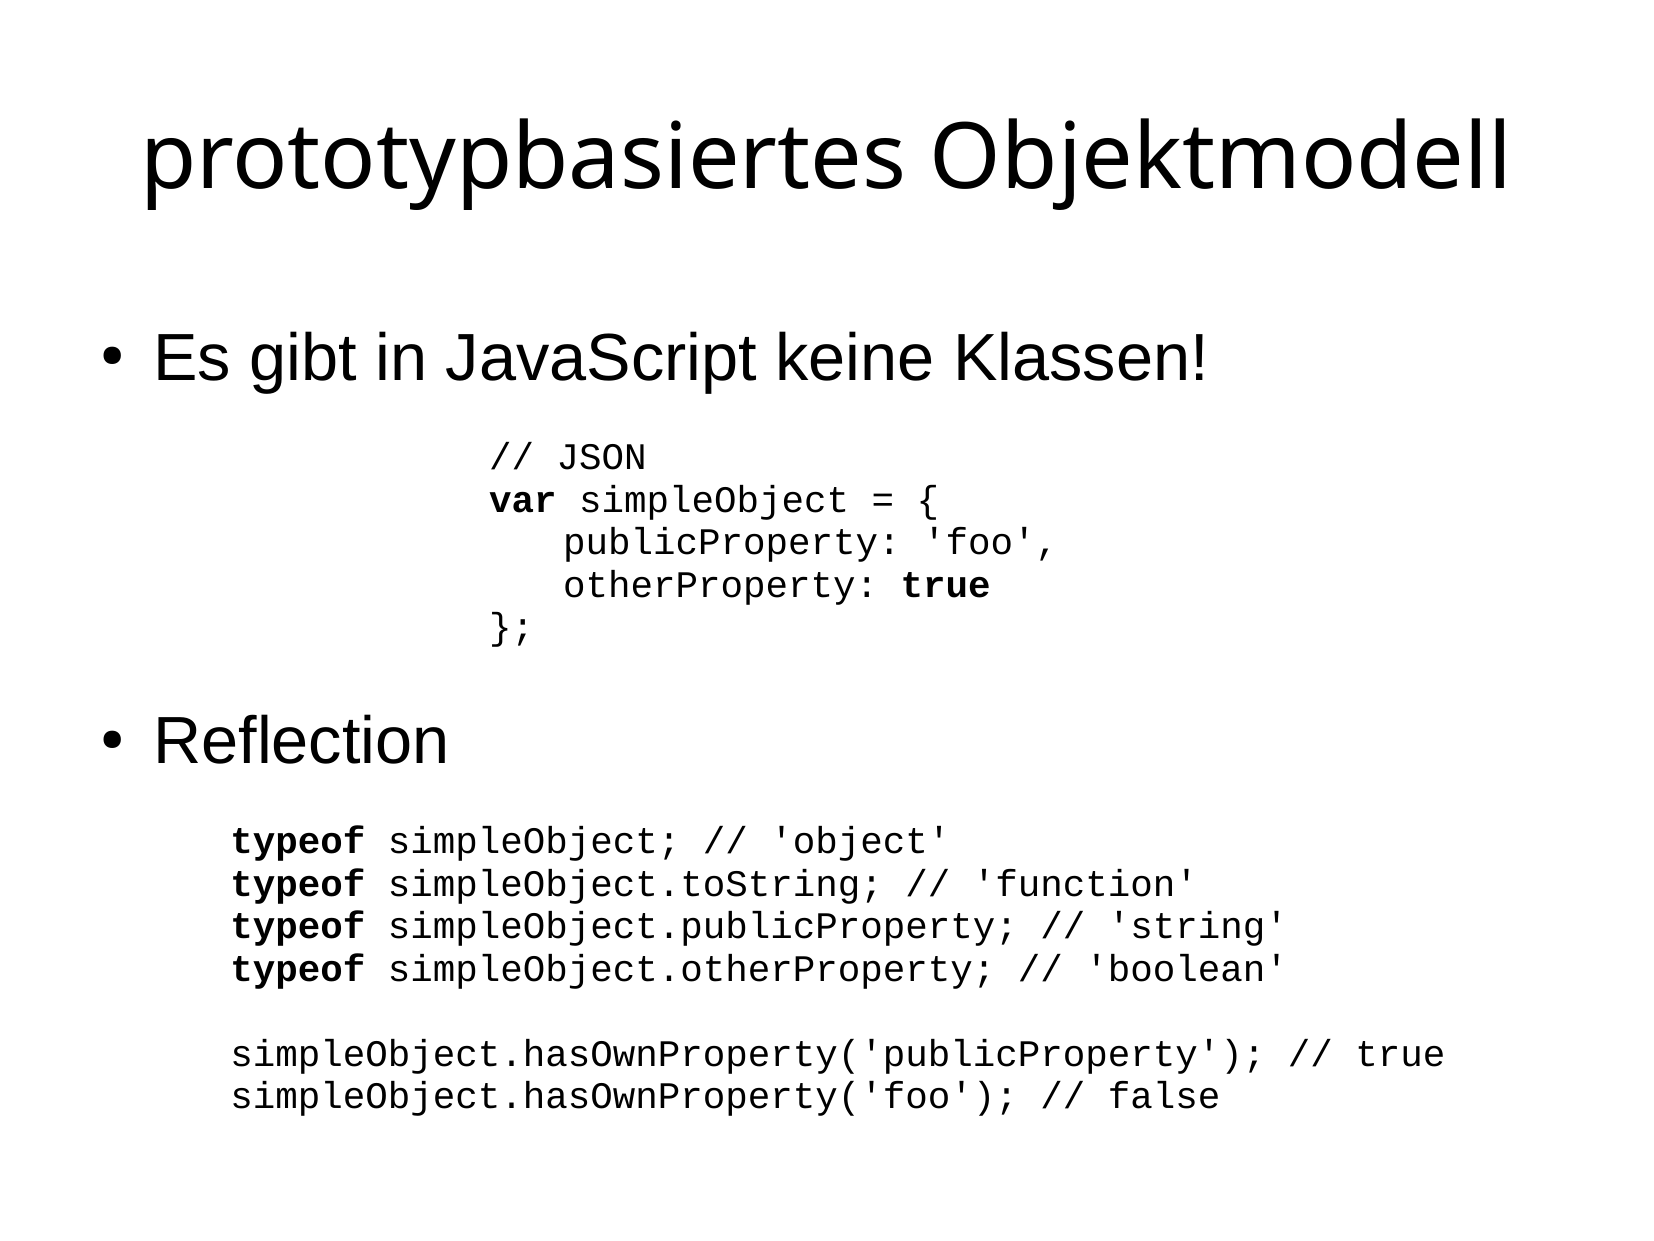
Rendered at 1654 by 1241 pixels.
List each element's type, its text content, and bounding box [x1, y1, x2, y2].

text_box // JSON var simpleObject = { publicProperty: 'foo', otherProperty: true }; [474, 431, 1073, 659]
text_box typeof simpleObject; // 'object' typeof simpleObject.toString; // 'function' typeof simpleObject.publicProperty; // 'string' typeof simpleObject.otherProperty; // 'boolean' simpleObject.hasOwnProperty('publicProperty'); // true simpleObject.hasOwnProperty('foo'); // false [215, 815, 1461, 1128]
list Es gibt in JavaScript keine Klassen! [82, 319, 1571, 414]
title prototypbasiertes Objektmodell [82, 49, 1571, 257]
list Reflection [82, 703, 1571, 798]
